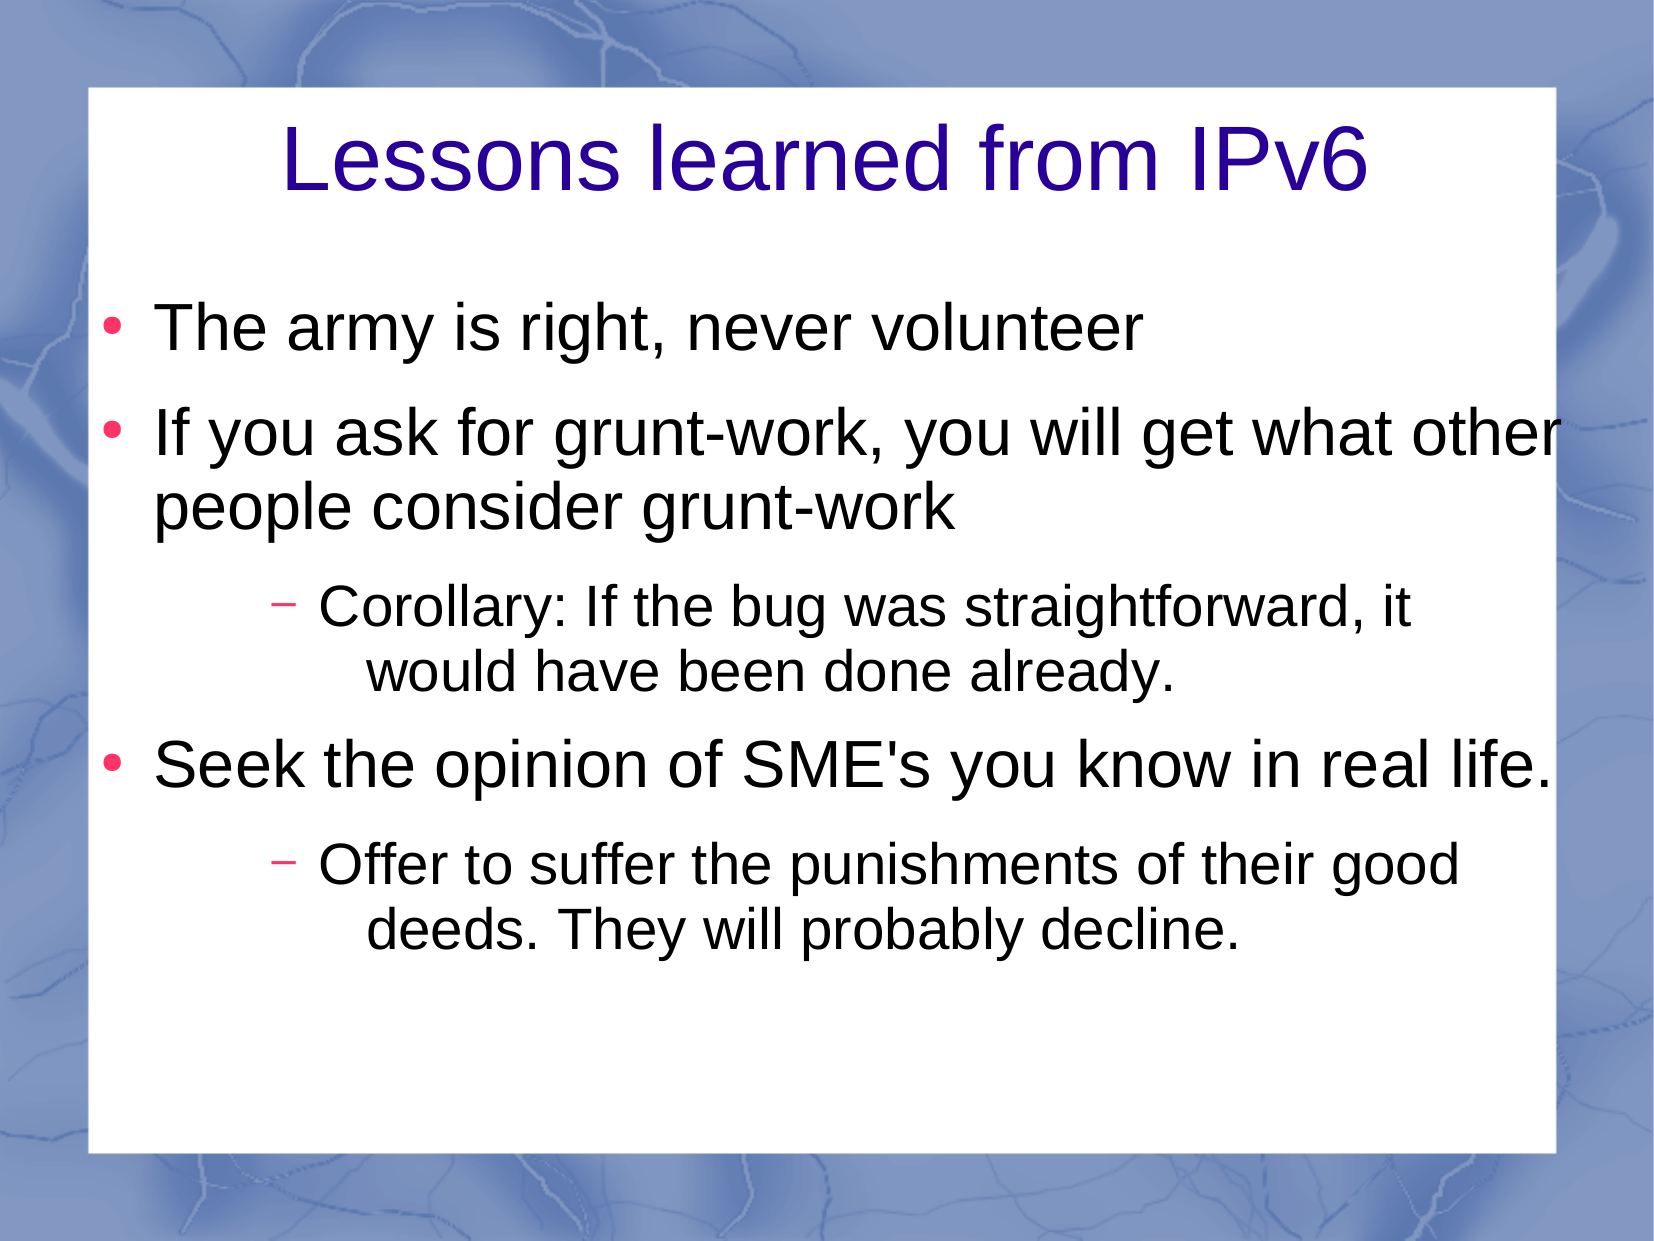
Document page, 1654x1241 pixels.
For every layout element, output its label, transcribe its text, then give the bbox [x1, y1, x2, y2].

title Lessons learned from IPv6 [82, 62, 1571, 256]
list The army is right, never volunteer If you ask for grunt-work, you will get what other people consider grunt-work Corollary: If the bug was straightforward, it would have been done already. Seek the opinion of SME's you know in real life. Offer to suffer the punishments of their good deeds. They will probably decline. [82, 290, 1571, 1109]
picture [0, 0, 1654, 1241]
